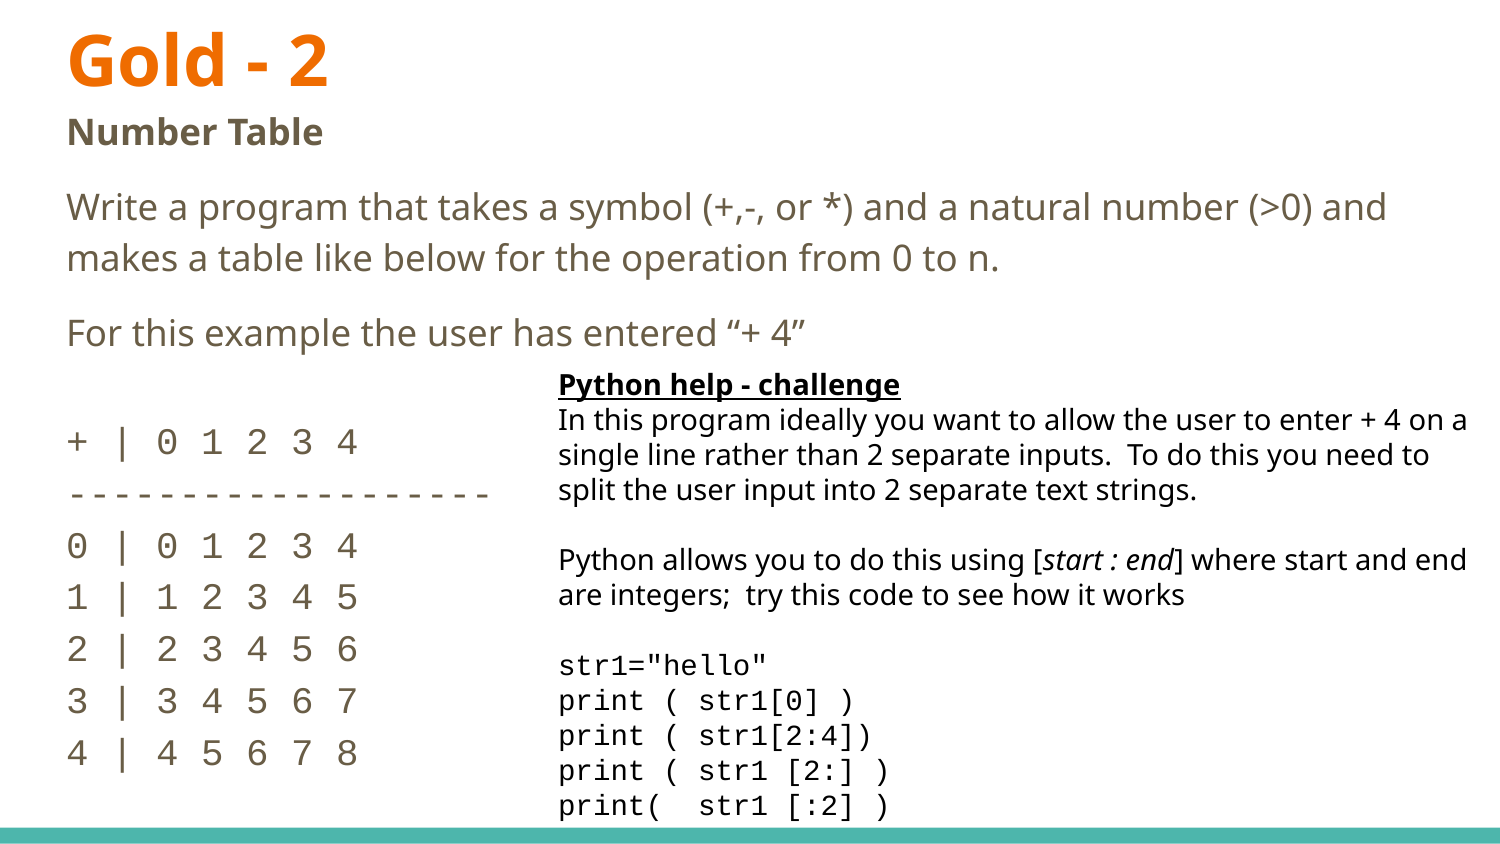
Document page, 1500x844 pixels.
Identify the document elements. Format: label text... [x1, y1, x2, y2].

list Number Table Write a program that takes a symbol (+,-, or *) and a natural number (>0) and makes a table like below for the operation from 0 to n. For this example the user has entered “+ 4” [51, 87, 1449, 371]
text_box + | 0 1 2 3 4 ------------------- 0 | 0 1 2 3 4 1 | 1 2 3 4 5 2 | 2 3 4 5 6 3 | 3 4 5 6 7 4 | 4 5 6 7 8 [51, 395, 543, 788]
title Gold - 2 [51, 0, 654, 87]
text_box Python help - challenge In this program ideally you want to allow the user to enter + 4 on a single line rather than 2 separate inputs. To do this you need to split the user input into 2 separate text strings. Python allows you to do this using [start : end] where start and end are integers; try this code to see how it works str1="hello" print ( str1[0] ) print ( str1[2:4]) print ( str1 [2:] ) print( str1 [:2] ) [543, 351, 1488, 837]
